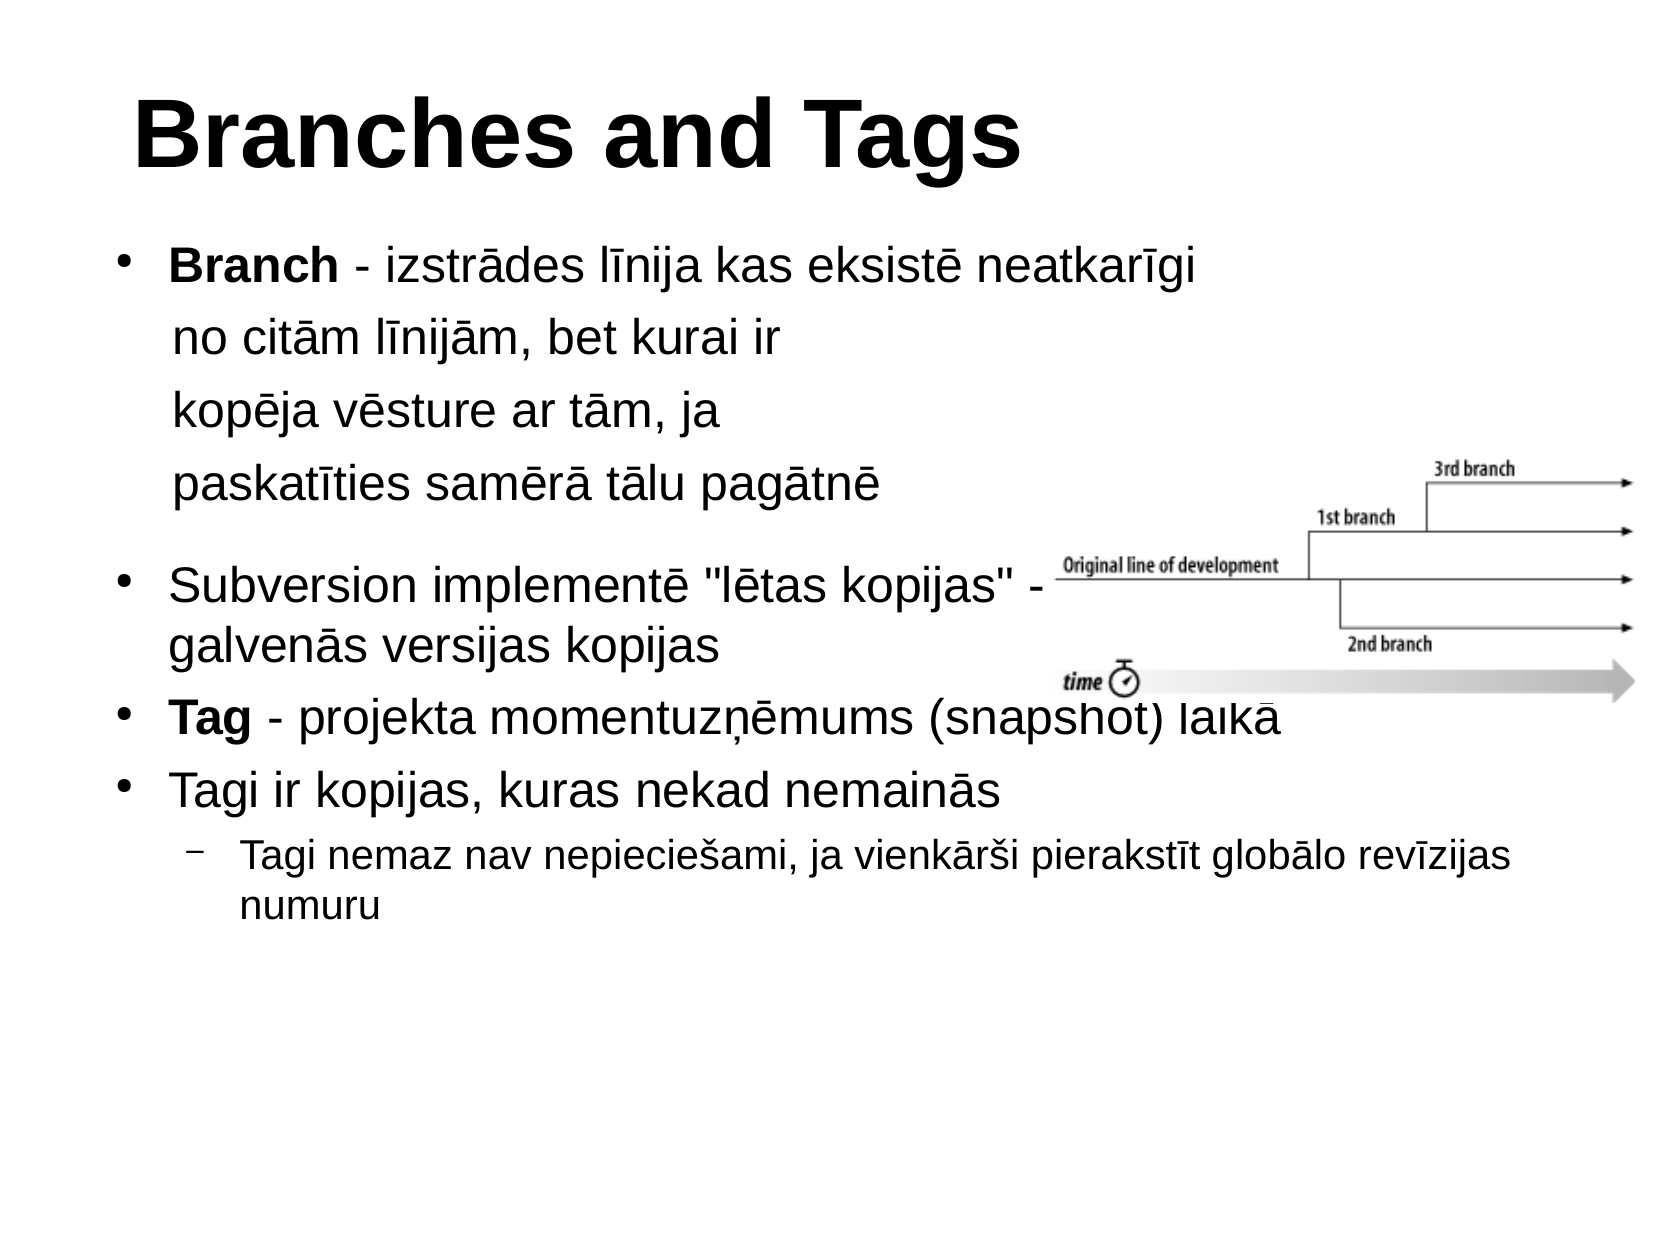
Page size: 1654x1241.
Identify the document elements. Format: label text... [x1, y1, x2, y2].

picture [1047, 458, 1636, 703]
title Branches and Tags [82, 49, 1571, 196]
list Branch - izstrādes līnija kas eksistē neatkarīgi no citām līnijām, bet kurai ir kopēja vēsture ar tām, ja paskatīties samērā tālu pagātnē Subversion implementē "lētas kopijas" - branči ir vienkārši galvenās versijas kopijas Tag - projekta momentuzņēmums (snapshot) laikā Tagi ir kopijas, kuras nekad nemainās Tagi nemaz nav nepieciešami, ja vienkārši pierakstīt globālo revīzijas numuru [82, 225, 1538, 1186]
